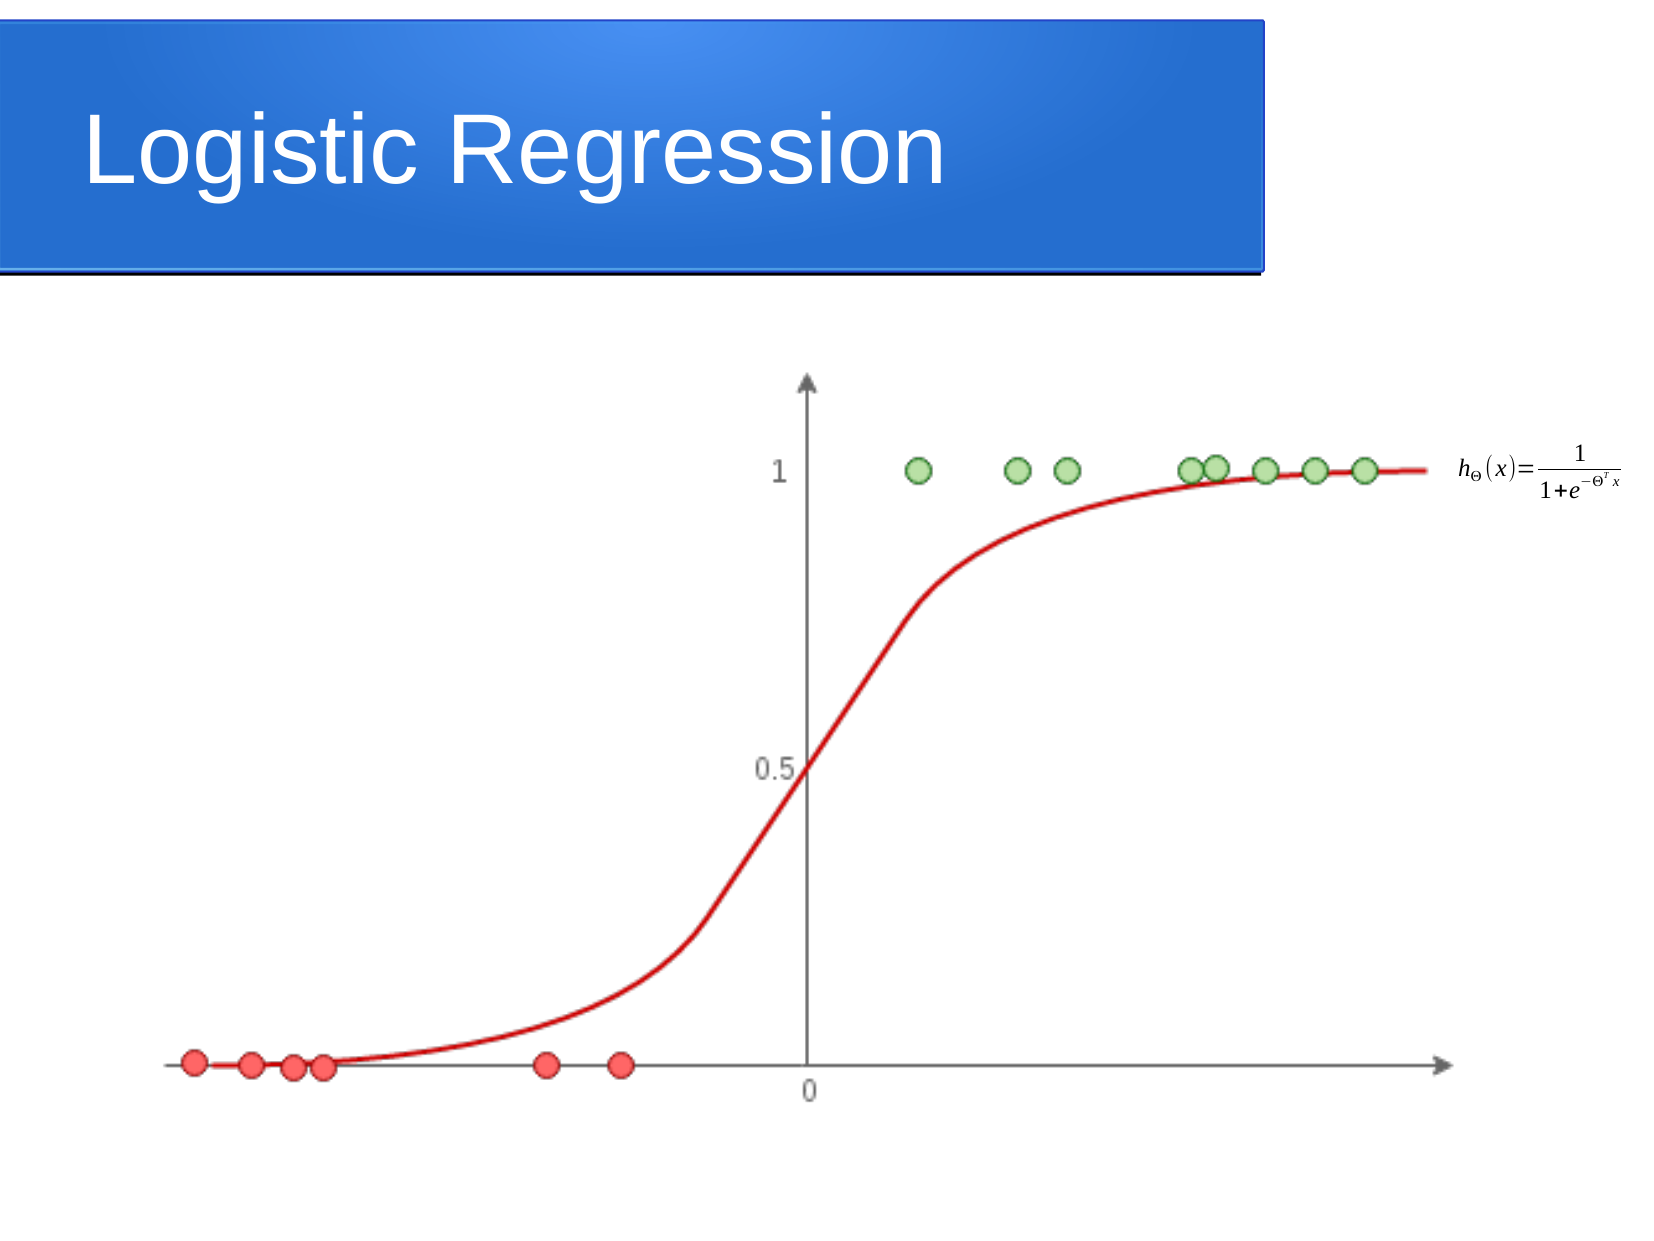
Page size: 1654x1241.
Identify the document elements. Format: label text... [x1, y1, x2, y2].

title Logistic Regression [82, 47, 1235, 252]
chart [1451, 439, 1629, 505]
picture [147, 354, 1481, 1123]
